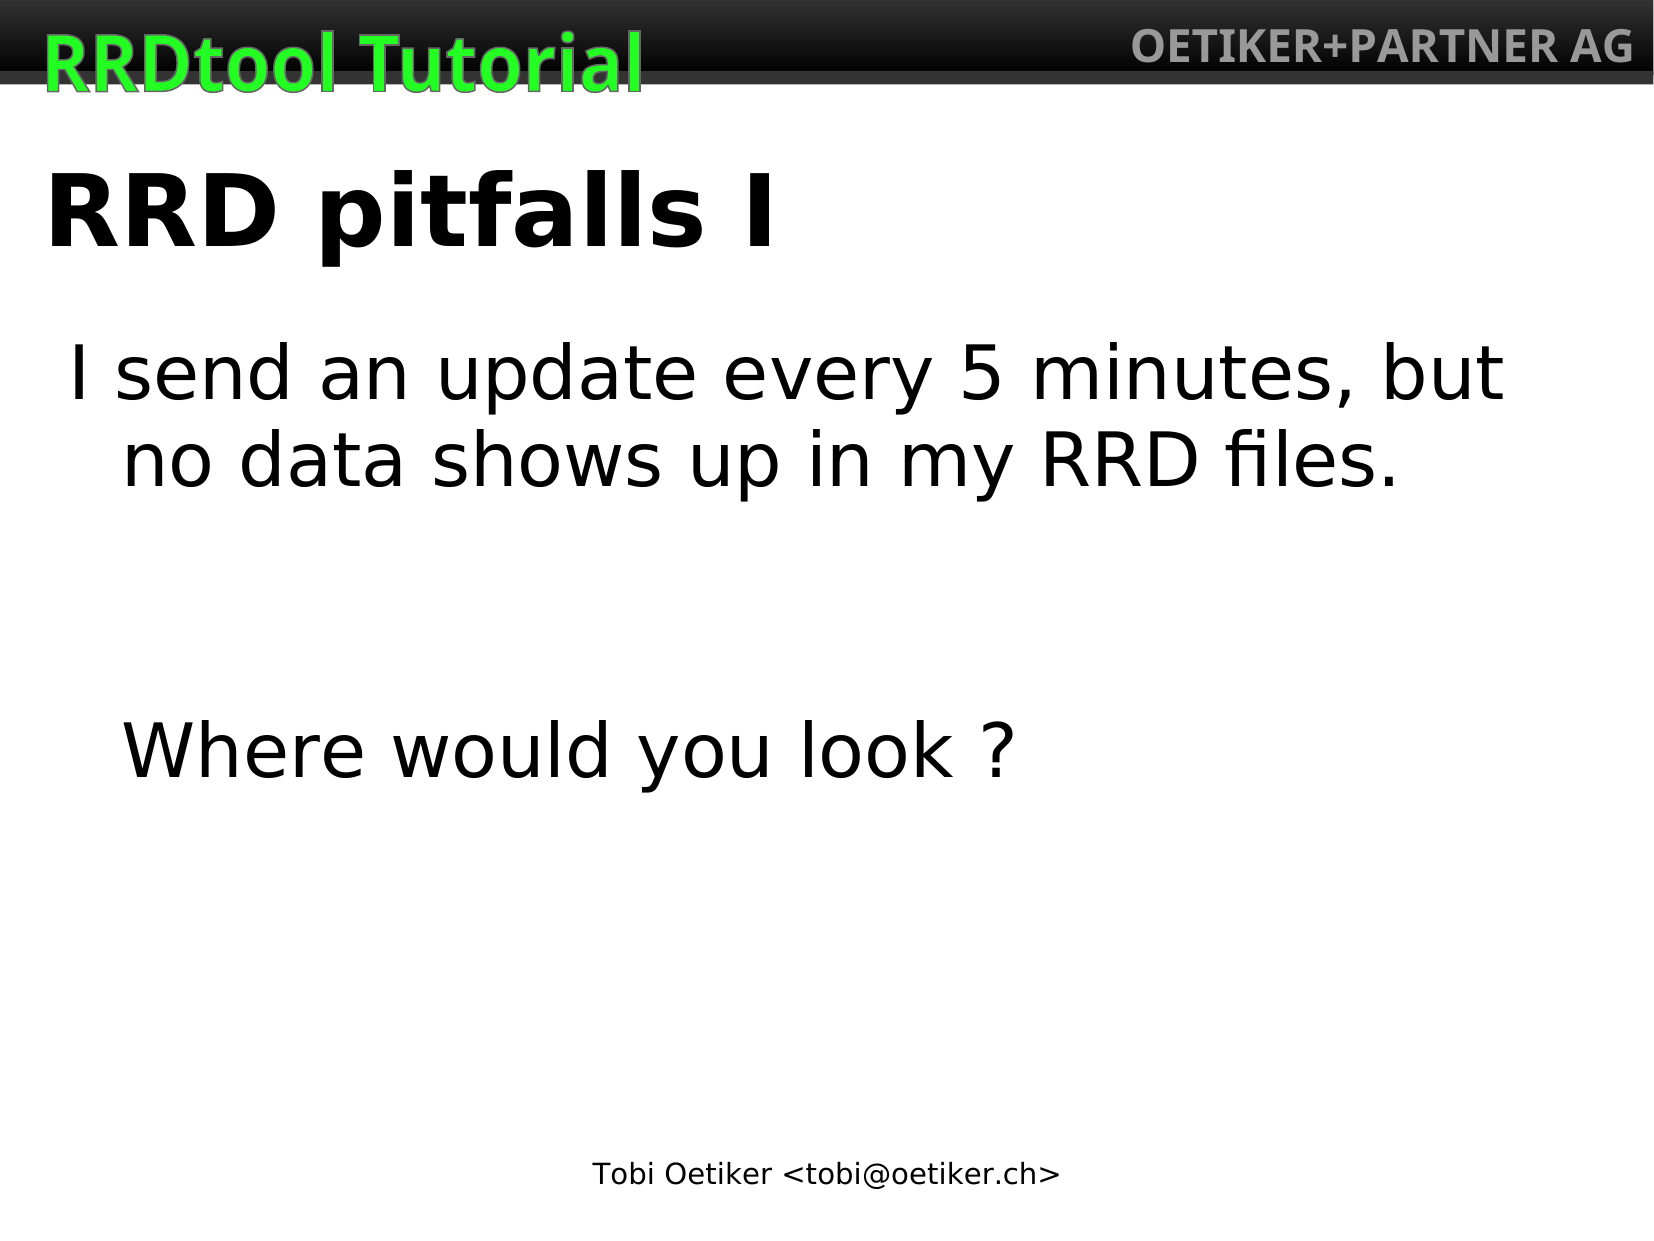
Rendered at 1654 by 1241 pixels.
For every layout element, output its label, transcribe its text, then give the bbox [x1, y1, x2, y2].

title RRD pitfalls I [43, 137, 1582, 287]
list I send an update every 5 minutes, but no data shows up in my RRD files. Where would you look ? [50, 329, 1571, 1099]
